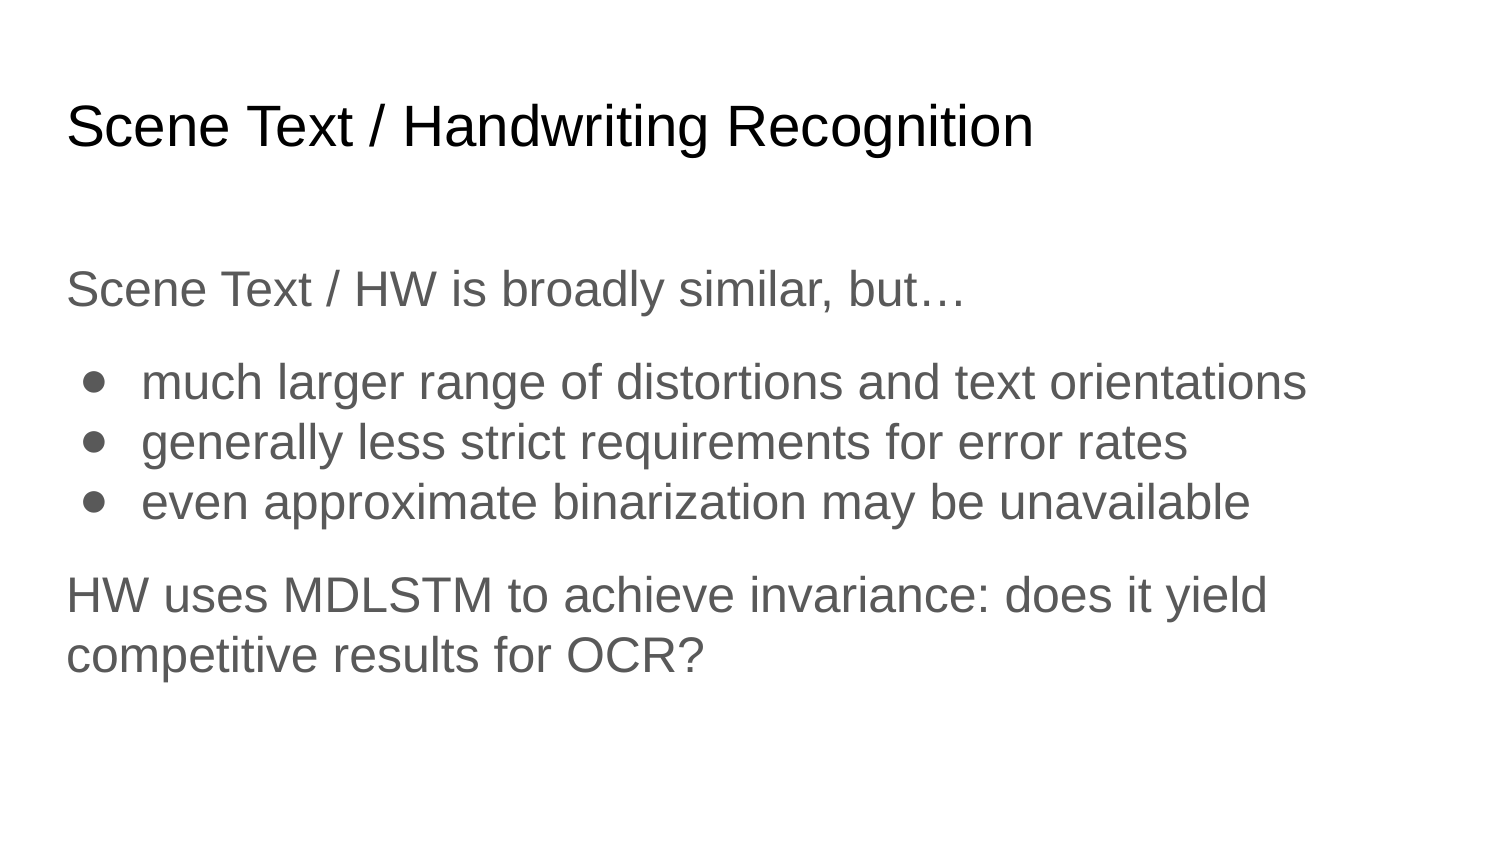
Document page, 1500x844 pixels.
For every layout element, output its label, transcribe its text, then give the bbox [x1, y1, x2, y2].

list Scene Text / HW is broadly similar, but… much larger range of distortions and text orientations generally less strict requirements for error rates even approximate binarization may be unavailable HW uses MDLSTM to achieve invariance: does it yield competitive results for OCR? [51, 189, 1449, 750]
title Scene Text / Handwriting Recognition [51, 72, 1449, 167]
